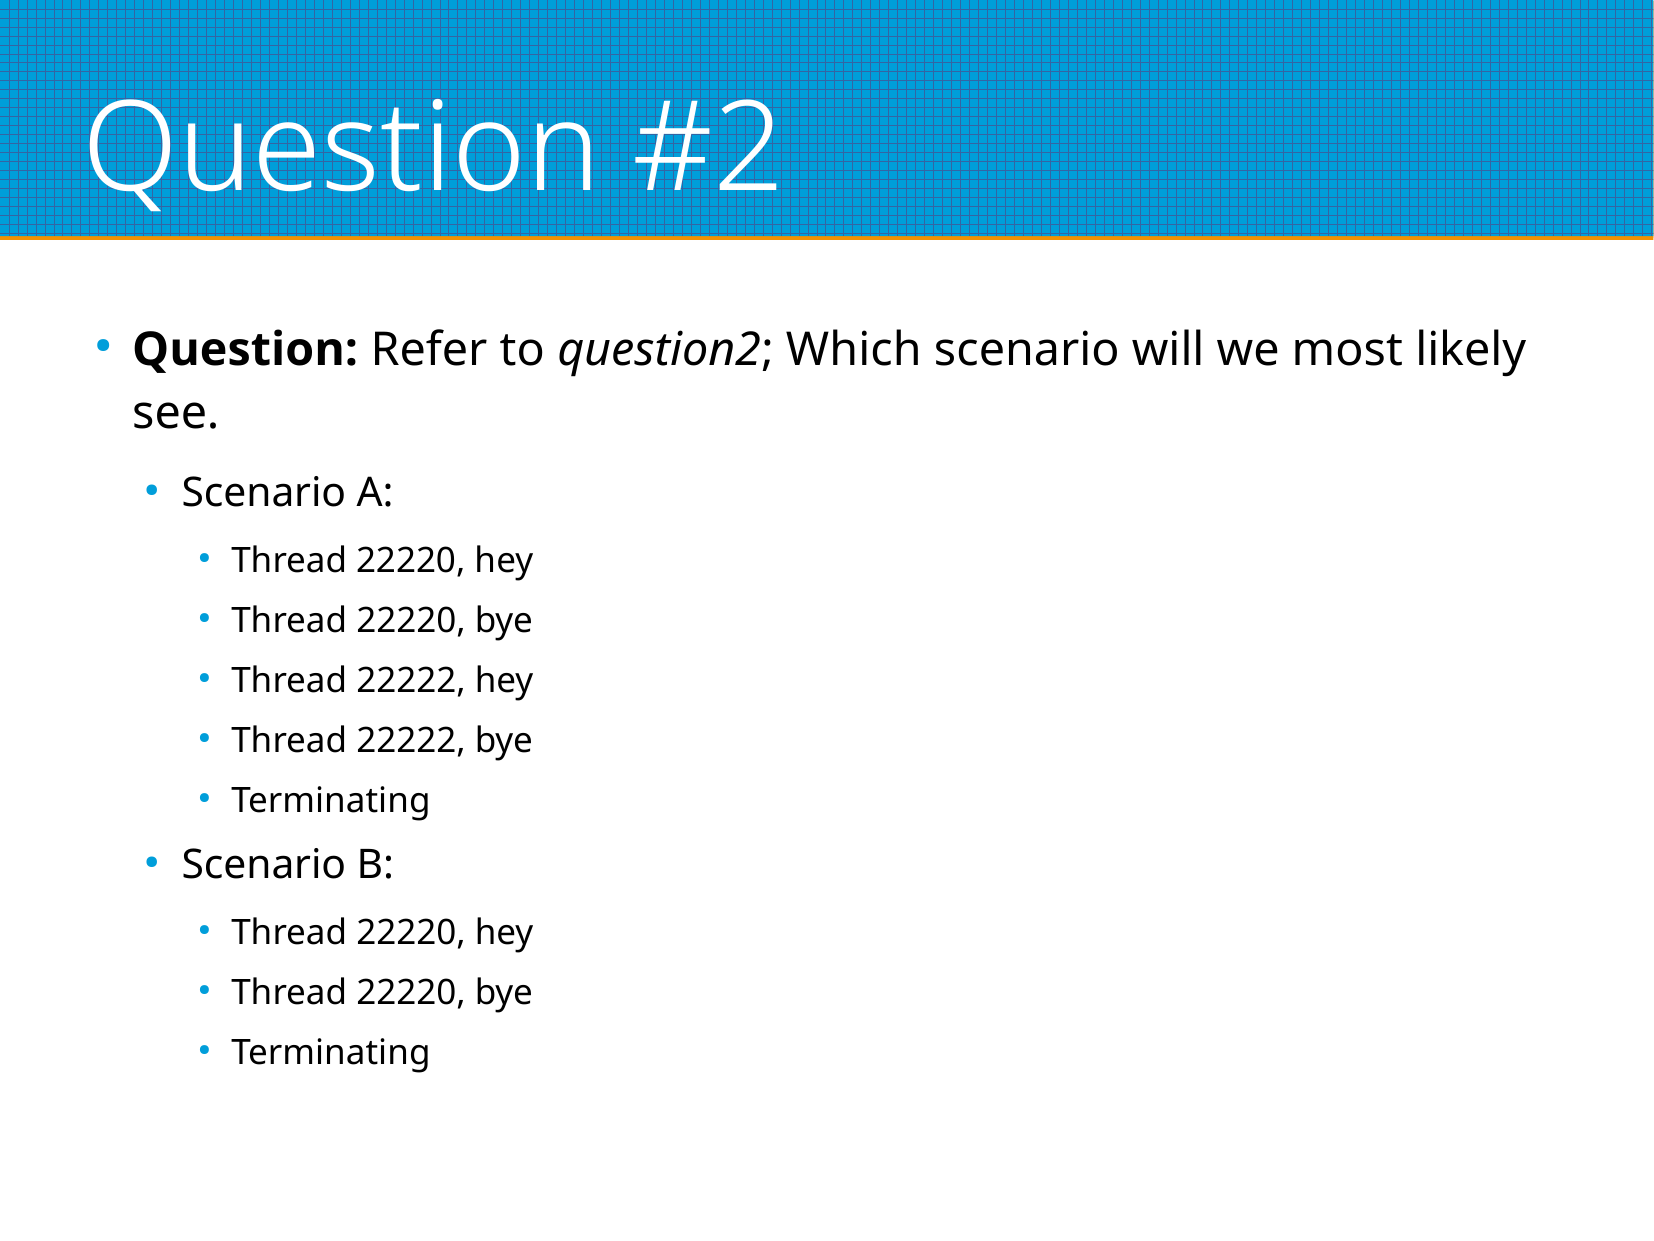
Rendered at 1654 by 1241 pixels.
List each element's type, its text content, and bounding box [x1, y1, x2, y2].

title Question #2 [82, 19, 1571, 227]
list Question: Refer to question2; Which scenario will we most likely see. Scenario A: Thread 22220, hey Thread 22220, bye Thread 22222, hey Thread 22222, bye Terminating Scenario B: Thread 22220, hey Thread 22220, bye Terminating [82, 314, 1563, 1081]
